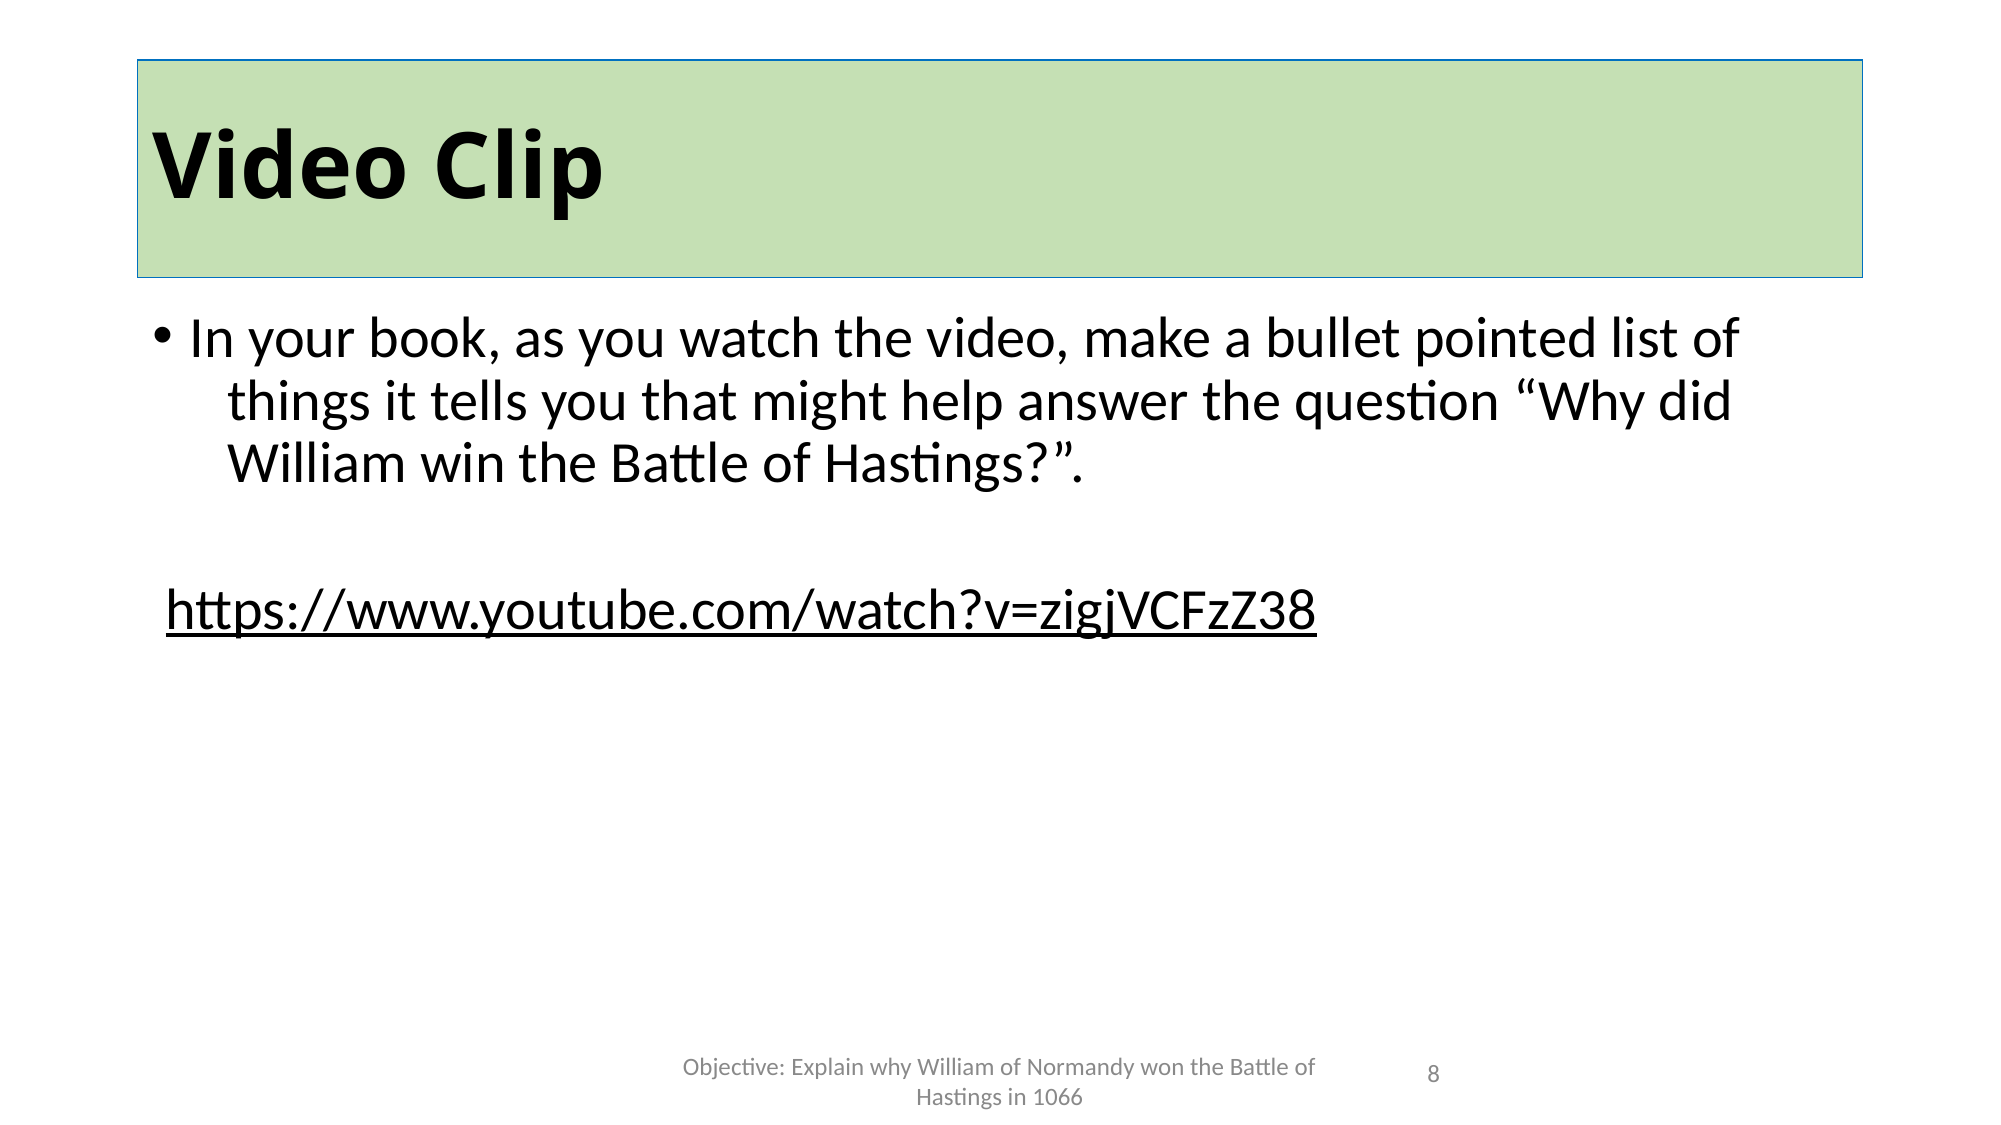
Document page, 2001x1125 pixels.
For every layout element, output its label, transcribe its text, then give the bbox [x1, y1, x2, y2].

text_box 8 [1412, 1042, 1863, 1103]
list In your book, as you watch the video, make a bullet pointed list of things it tells you that might help answer the question “Why did William win the Battle of Hastings?”. https://www.youtube.com/watch?v=zigjVCFzZ38 [137, 299, 1863, 1014]
text_box Objective: Explain why William of Normandy won the Battle of Hastings in 1066 [662, 1042, 1338, 1103]
title Video Clip [137, 59, 1863, 278]
